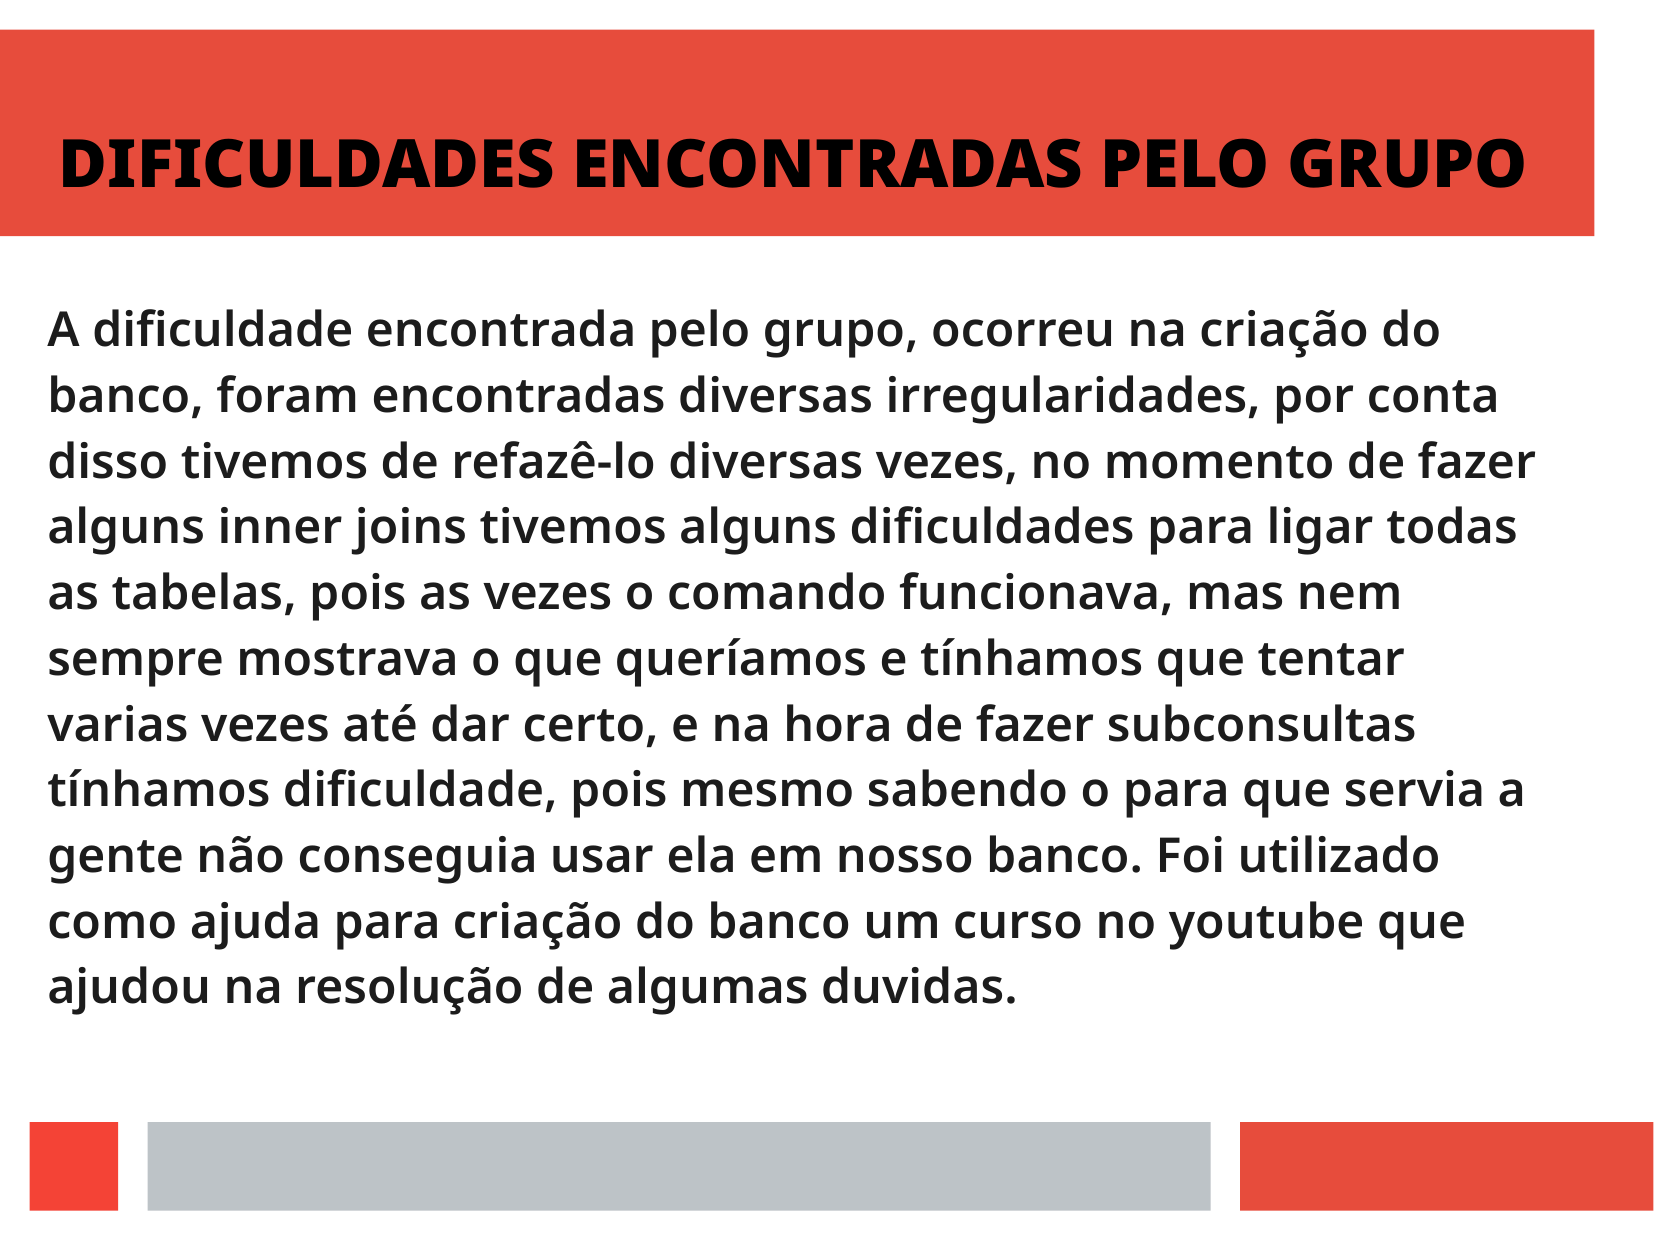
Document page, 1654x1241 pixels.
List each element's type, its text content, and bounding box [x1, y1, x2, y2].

list A dificuldade encontrada pelo grupo, ocorreu na criação do banco, foram encontradas diversas irregularidades, por conta disso tivemos de refazê-lo diversas vezes, no momento de fazer alguns inner joins tivemos alguns dificuldades para ligar todas as tabelas, pois as vezes o comando funcionava, mas nem sempre mostrava o que queríamos e tínhamos que tentar varias vezes até dar certo, e na hora de fazer subconsultas tínhamos dificuldade, pois mesmo sabendo o para que servia a gente não conseguia usar ela em nosso banco. Foi utilizado como ajuda para criação do banco um curso no youtube que ajudou na resolução de algumas duvidas. [47, 295, 1554, 1063]
title DIFICULDADES ENCONTRADAS PELO GRUPO [59, 59, 1595, 207]
